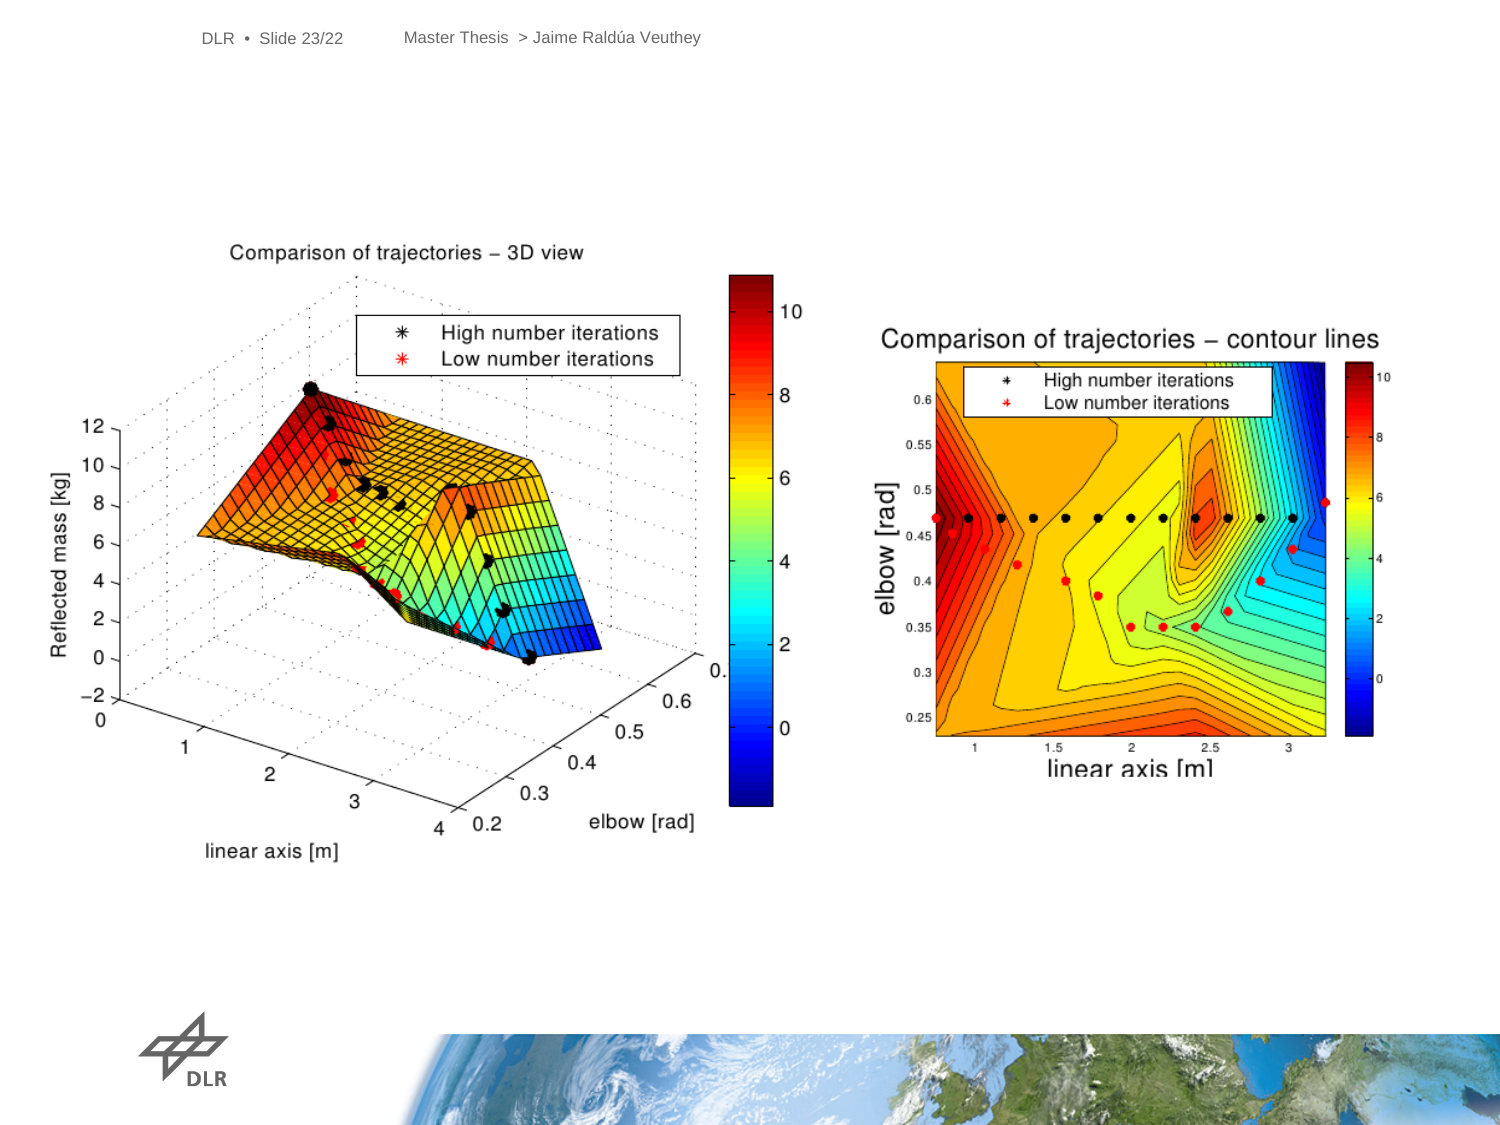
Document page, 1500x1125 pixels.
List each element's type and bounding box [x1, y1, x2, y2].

picture [855, 314, 1426, 792]
picture [35, 224, 811, 872]
picture [0, 1007, 1500, 1125]
